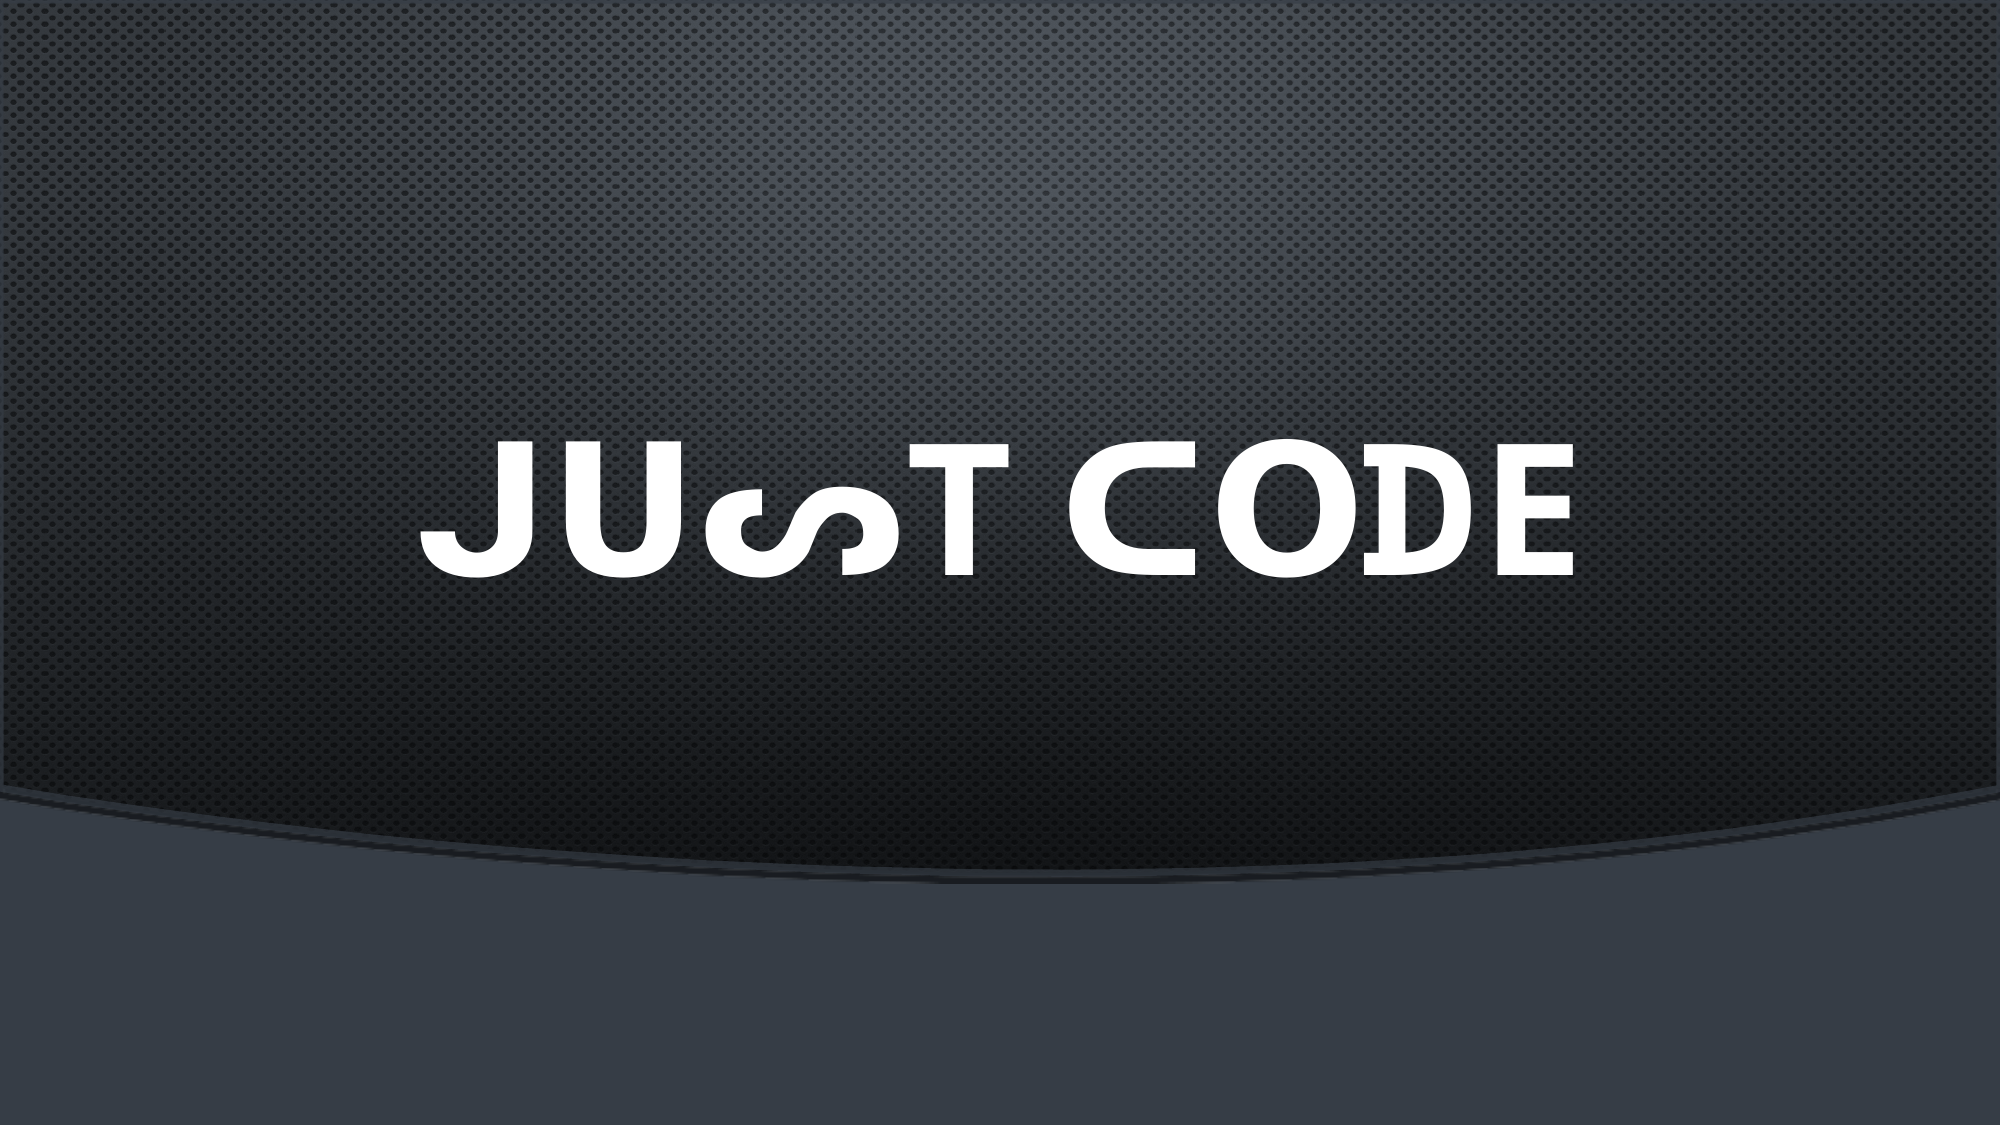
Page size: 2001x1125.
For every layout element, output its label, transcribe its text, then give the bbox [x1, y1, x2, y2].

text_box [0, 0, 2000, 1125]
title ᒍᑌᔕT ᑕOᗪE [287, 141, 1711, 740]
